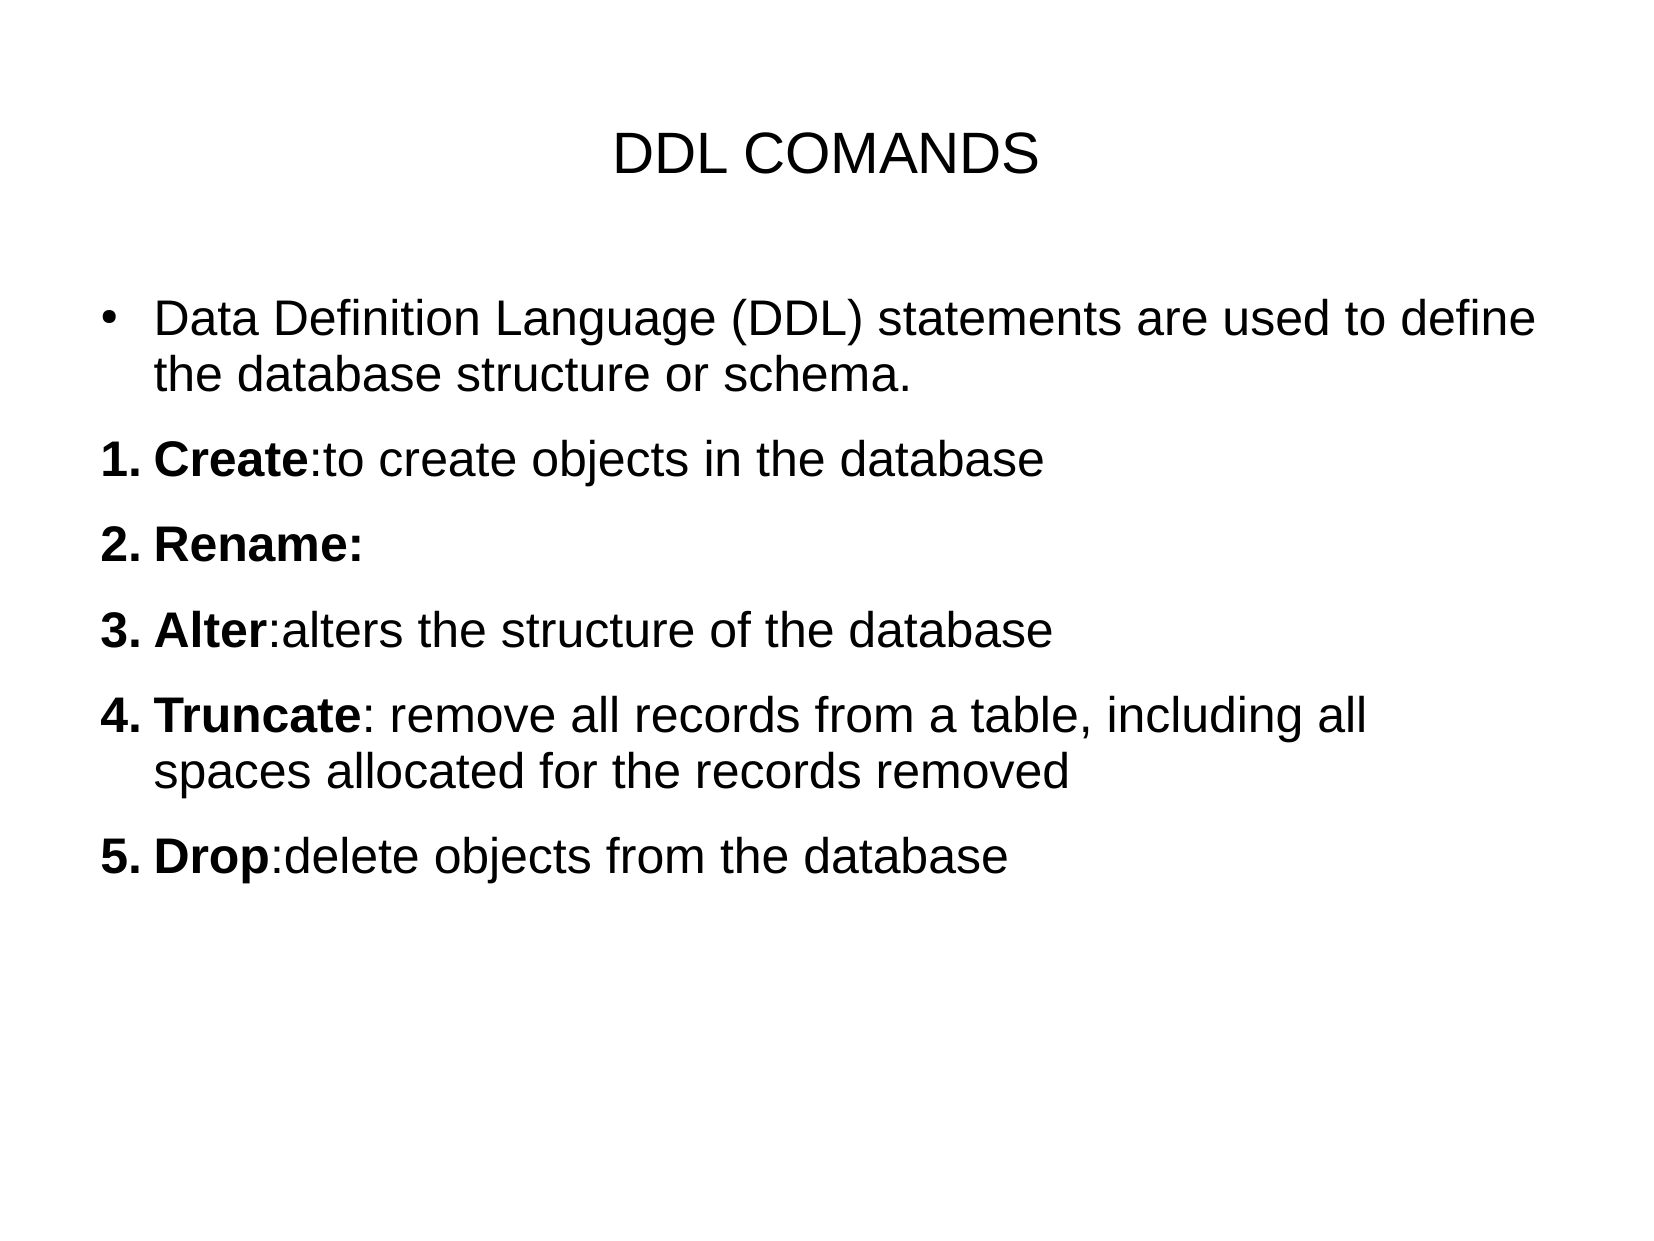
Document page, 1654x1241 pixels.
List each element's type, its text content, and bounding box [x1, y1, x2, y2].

list Data Definition Language (DDL) statements are used to define the database structure or schema. Create:to create objects in the database Rename: Alter:alters the structure of the database Truncate: remove all records from a table, including all spaces allocated for the records removed Drop:delete objects from the database [82, 290, 1571, 1010]
title DDL COMANDS [82, 49, 1571, 257]
